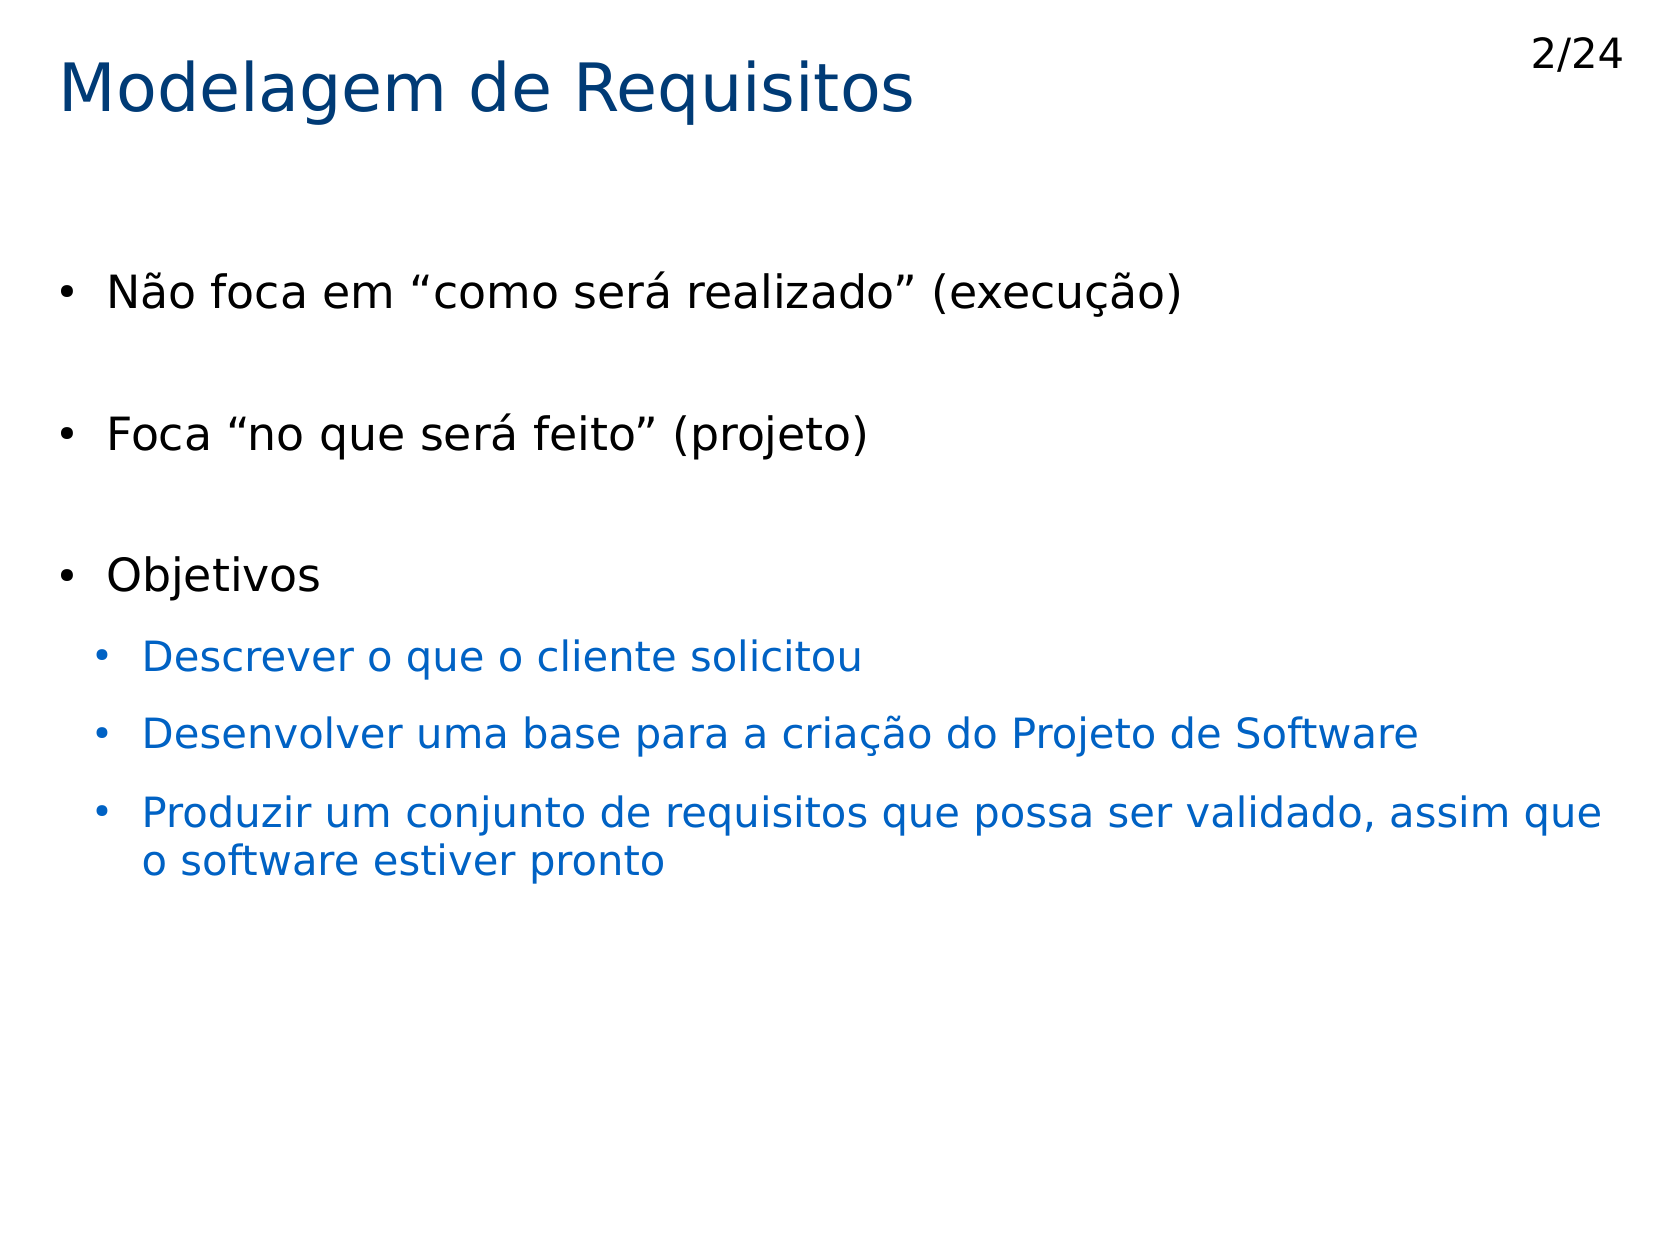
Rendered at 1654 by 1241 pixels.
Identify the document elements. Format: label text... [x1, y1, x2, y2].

title Modelagem de Requisitos [59, 29, 1506, 148]
list Não foca em “como será realizado” (execução) Foca “no que será feito” (projeto) Objetivos Descrever o que o cliente solicitou Desenvolver uma base para a criação do Projeto de Software Produzir um conjunto de requisitos que possa ser validado, assim que o software estiver pronto [59, 265, 1625, 1211]
